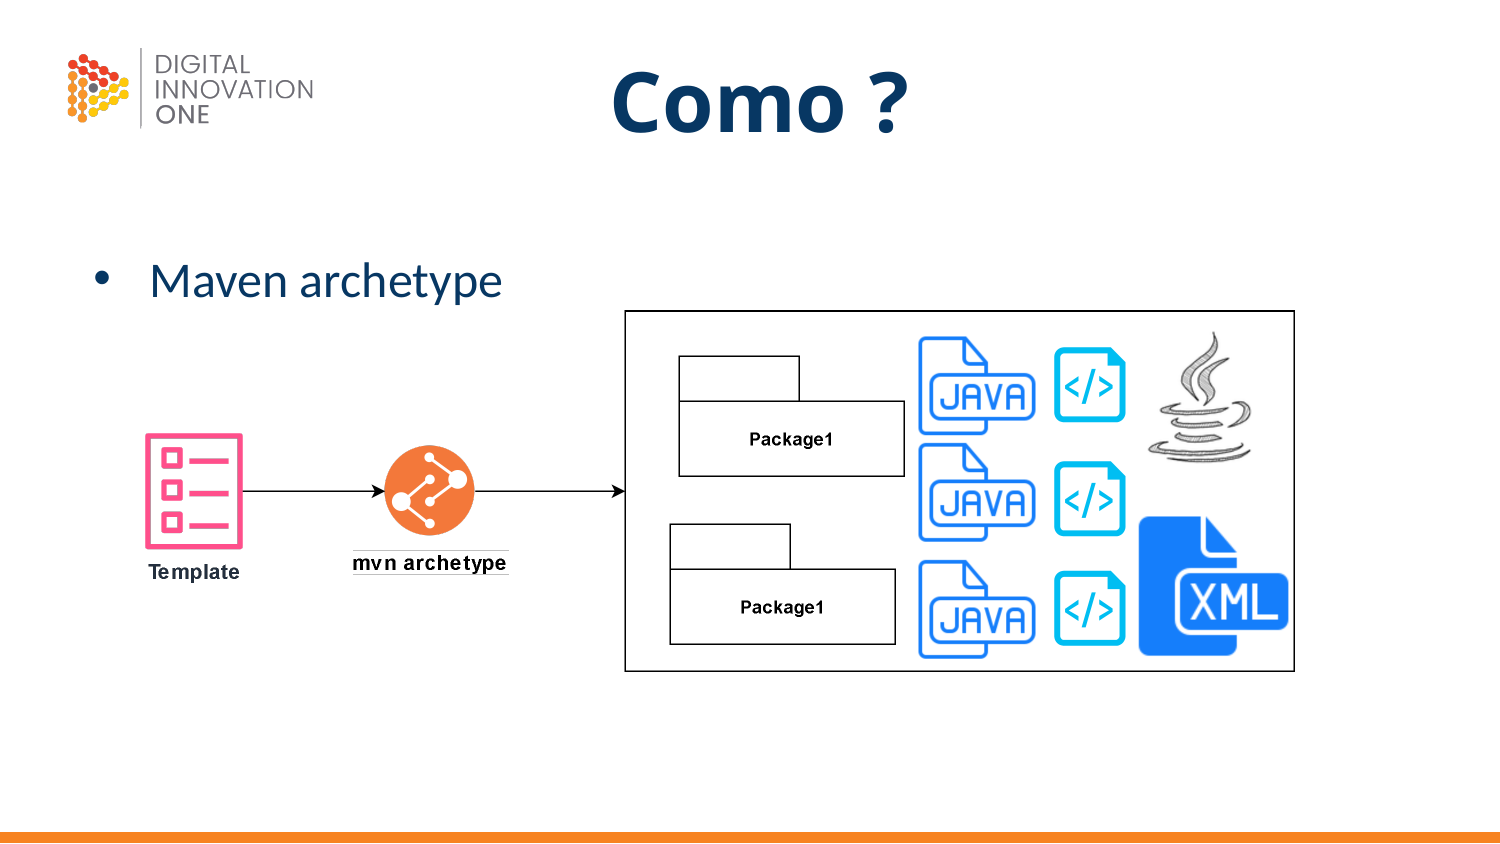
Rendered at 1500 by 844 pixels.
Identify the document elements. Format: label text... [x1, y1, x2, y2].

picture [51, 39, 330, 137]
picture [144, 310, 1295, 672]
subtitle Como ? [51, 50, 1449, 148]
text_box [0, 832, 1500, 843]
text_box Maven archetype [65, 232, 1457, 750]
